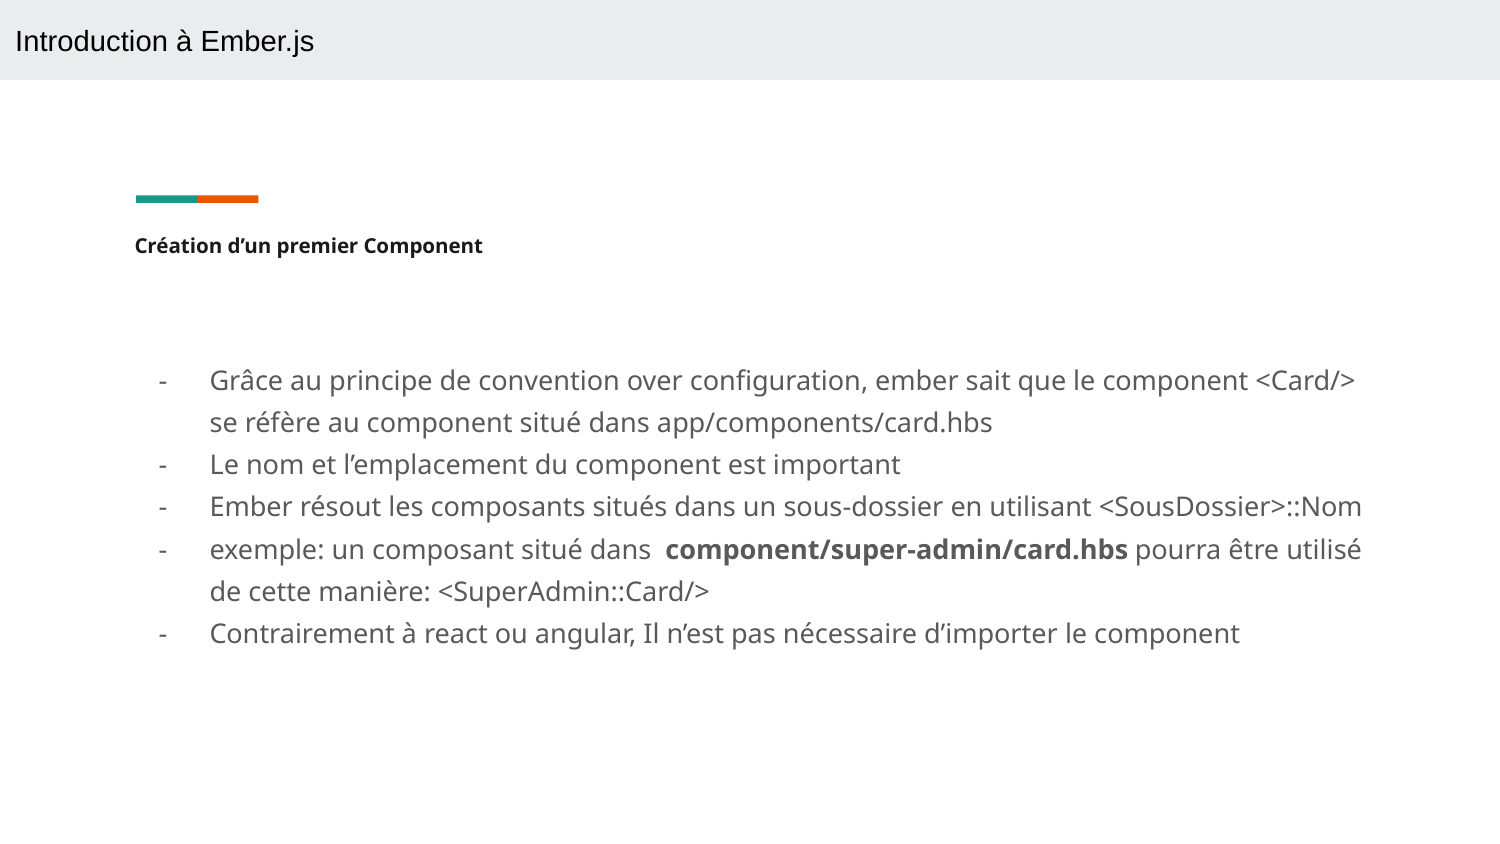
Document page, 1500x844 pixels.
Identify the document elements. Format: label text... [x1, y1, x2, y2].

list Grâce au principe de convention over configuration, ember sait que le component <Card/> se réfère au component situé dans app/components/card.hbs Le nom et l’emplacement du component est important Ember résout les composants situés dans un sous-dossier en utilisant <SousDossier>::Nom exemple: un composant situé dans component/super-admin/card.hbs pourra être utilisé de cette manière: <SuperAdmin::Card/> Contrairement à react ou angular, Il n’est pas nécessaire d’importer le component [119, 341, 1381, 712]
title Création d’un premier Component [119, 216, 1381, 305]
